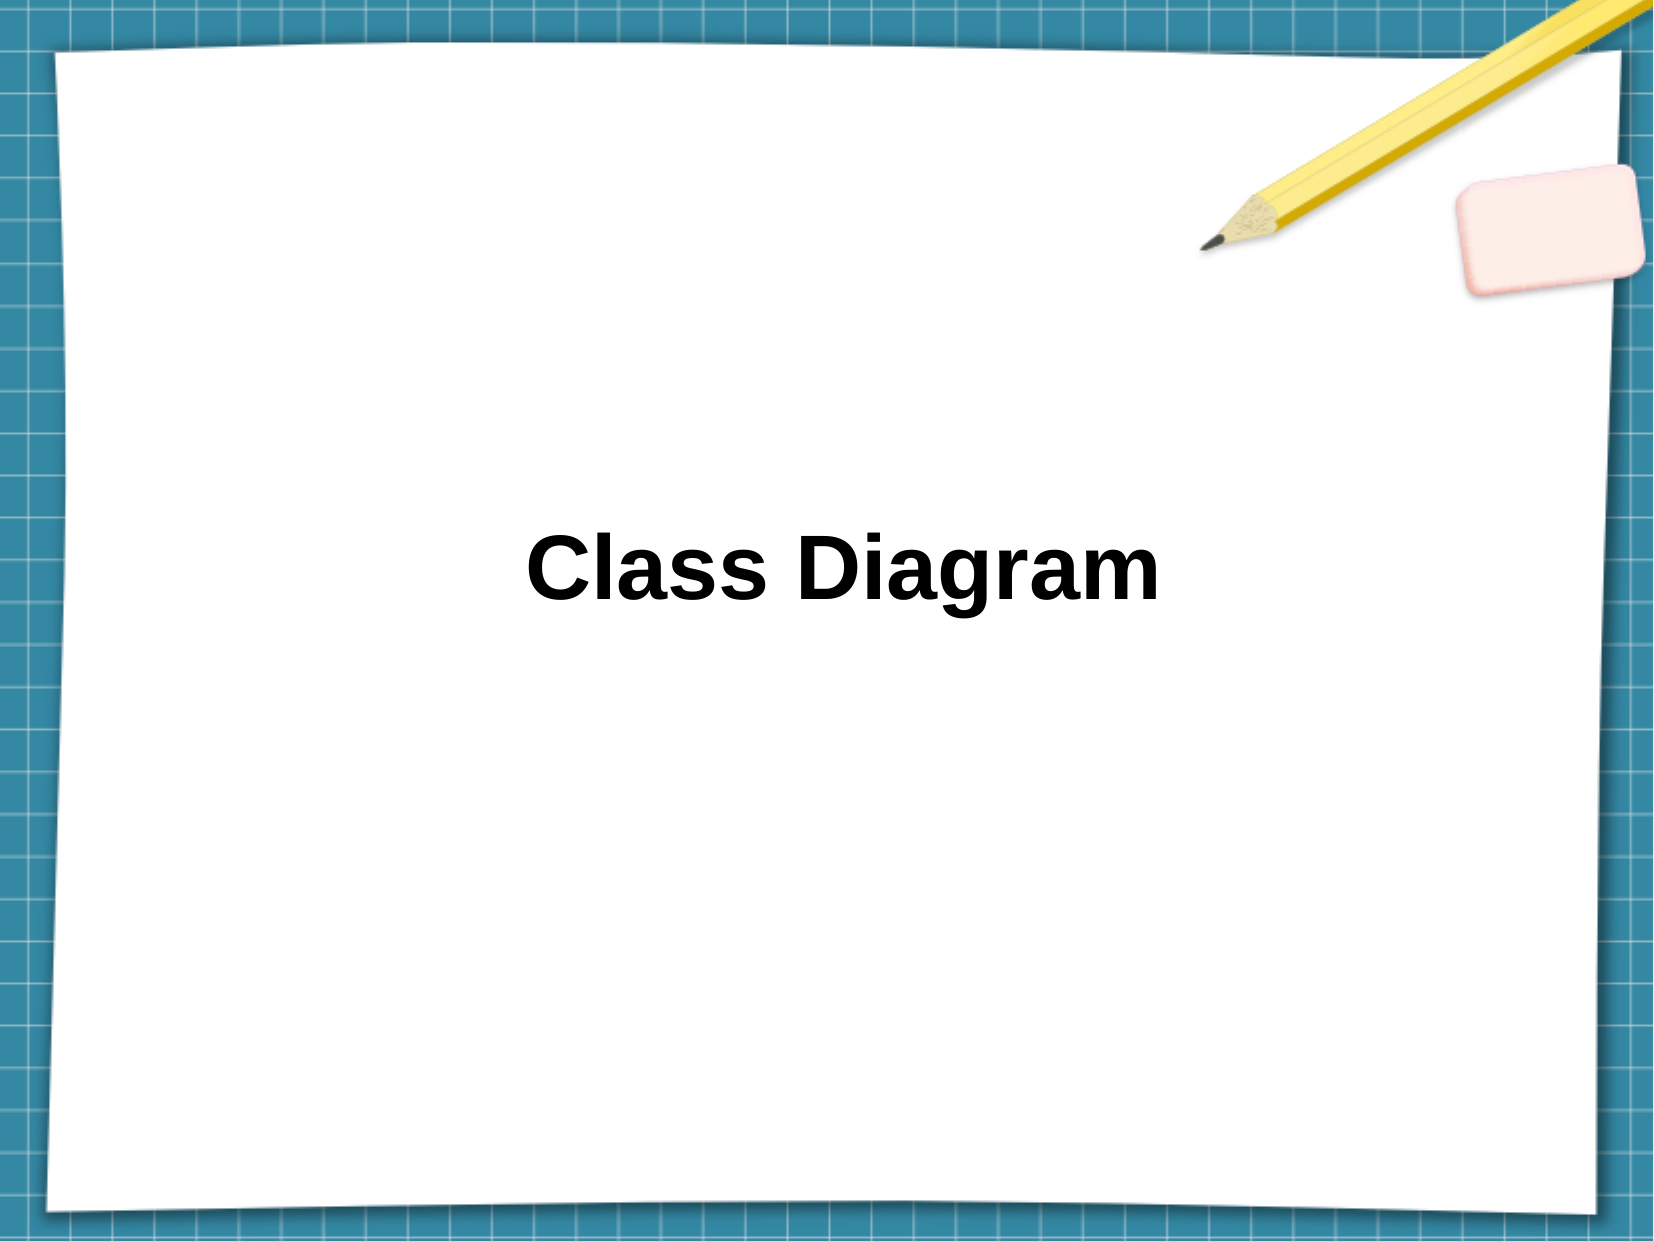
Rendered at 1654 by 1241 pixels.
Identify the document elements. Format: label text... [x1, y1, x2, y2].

title Class Diagram [100, 459, 1588, 667]
